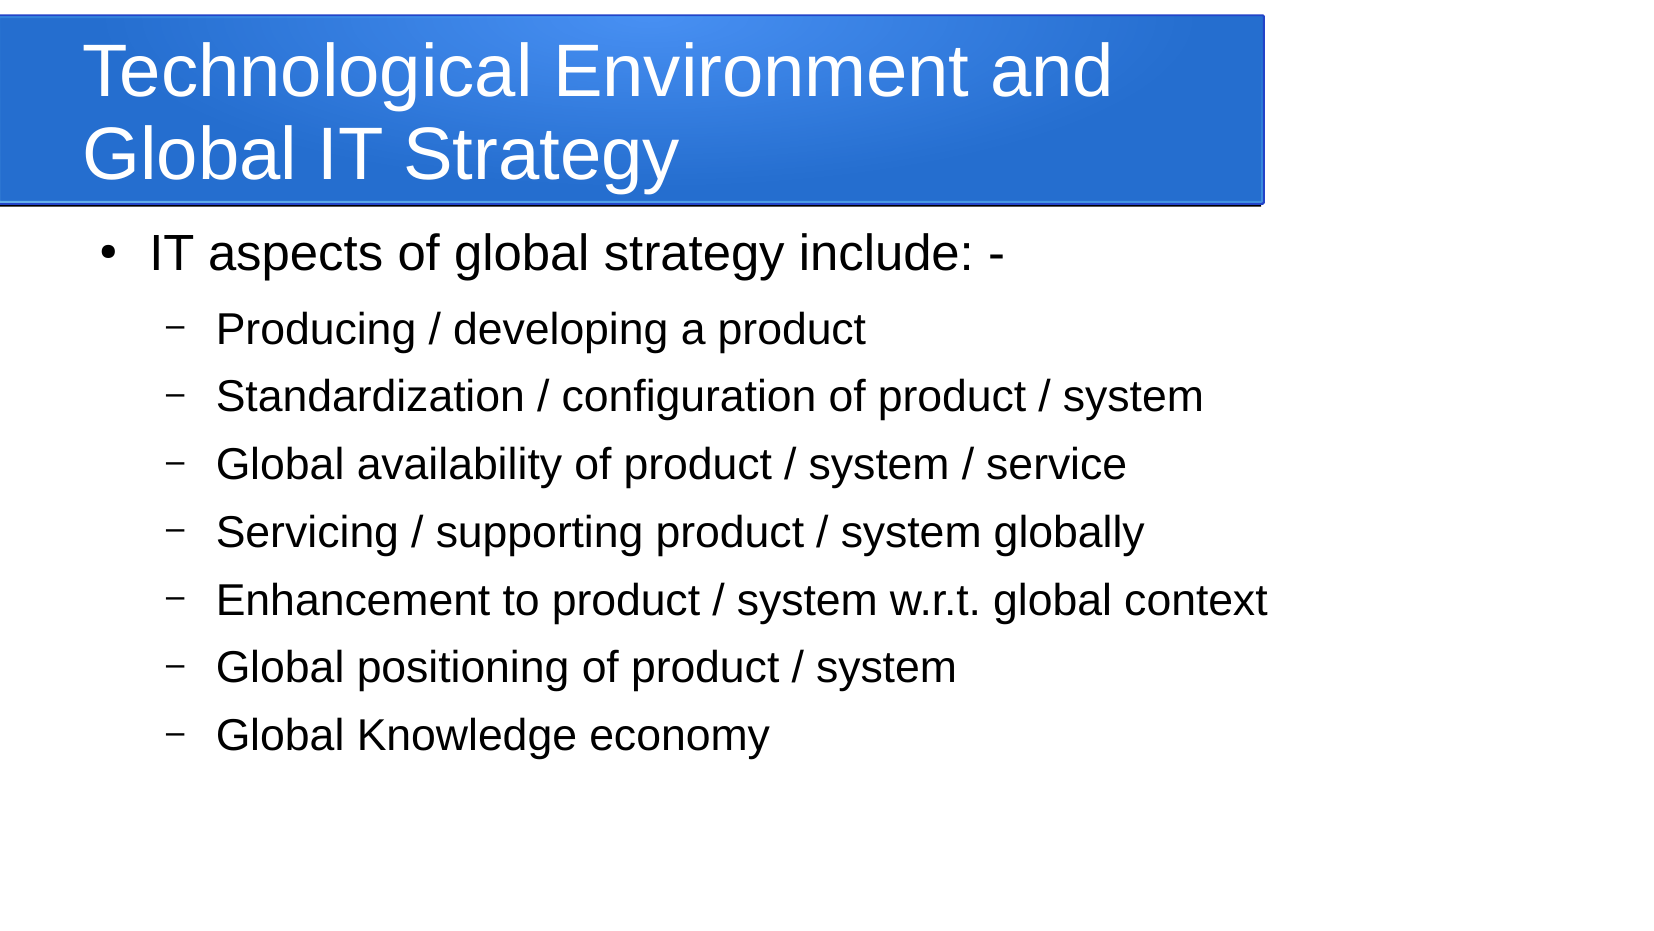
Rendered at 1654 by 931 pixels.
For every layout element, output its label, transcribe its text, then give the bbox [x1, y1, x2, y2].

list IT aspects of global strategy include: - Producing / developing a product Standardization / configuration of product / system Global availability of product / system / service Servicing / supporting product / system globally Enhancement to product / system w.r.t. global context Global positioning of product / system Global Knowledge economy [82, 224, 1571, 764]
title Technological Environment and Global IT Strategy [82, 35, 1235, 189]
